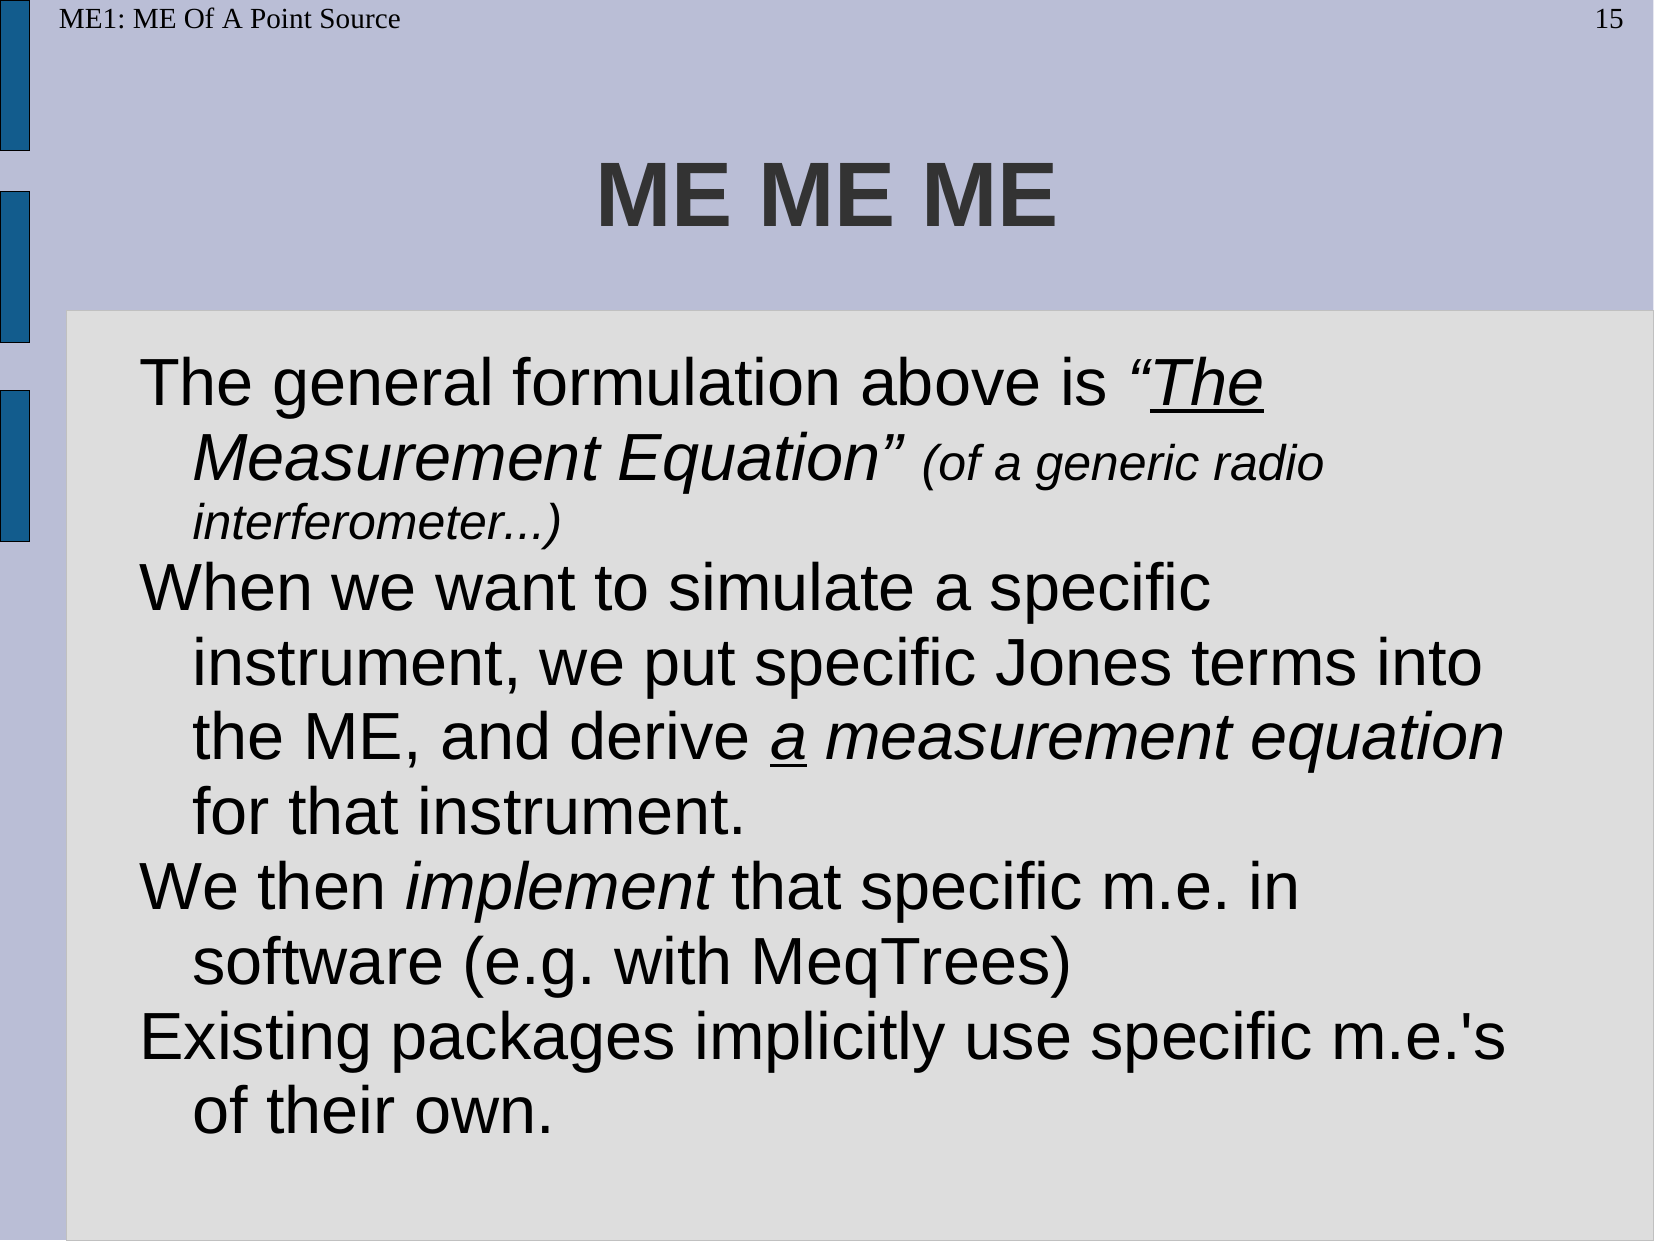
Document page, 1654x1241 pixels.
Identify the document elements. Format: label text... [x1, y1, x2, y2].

list The general formulation above is “The Measurement Equation” (of a generic radio interferometer...) When we want to simulate a specific instrument, we put specific Jones terms into the ME, and derive a measurement equation for that instrument. We then implement that specific m.e. in software (e.g. with MeqTrees) Existing packages implicitly use specific m.e.'s of their own. [121, 344, 1534, 1181]
title ME ME ME [121, 91, 1534, 299]
